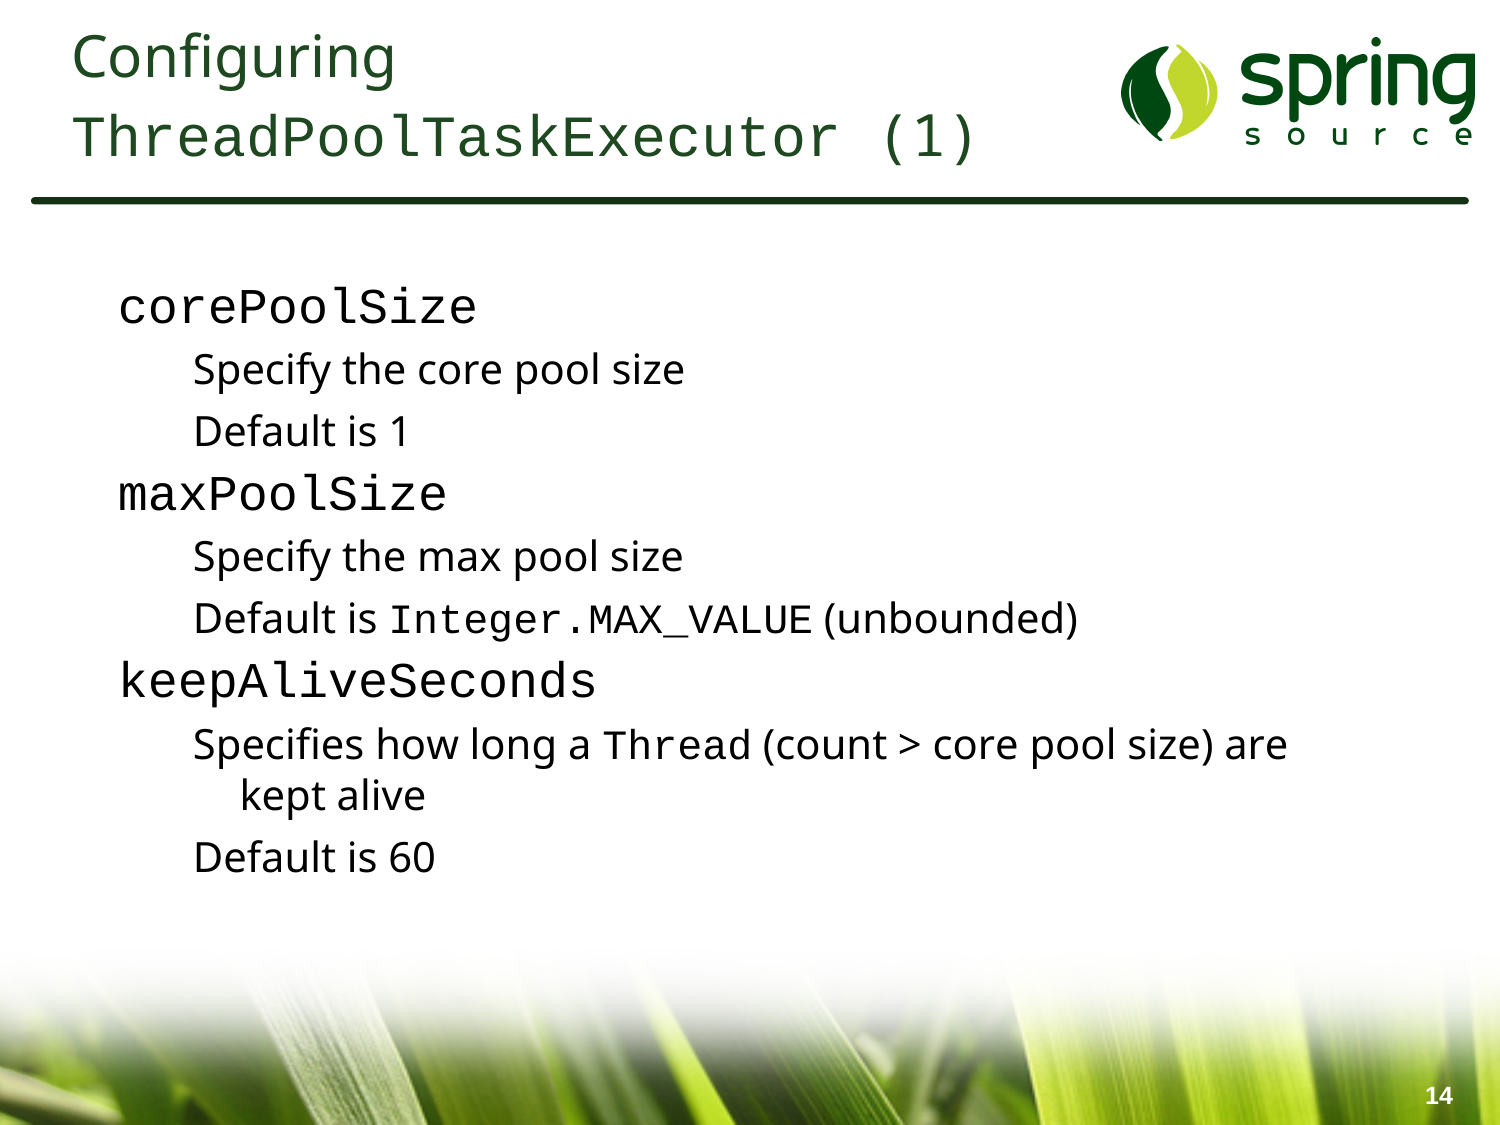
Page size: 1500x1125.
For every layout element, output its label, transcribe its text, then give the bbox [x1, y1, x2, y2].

picture [0, 944, 1500, 1125]
list corePoolSize Specify the core pool size Default is 1 maxPoolSize Specify the max pool size Default is Integer.MAX_VALUE (unbounded) keepAliveSeconds Specifies how long a Thread (count > core pool size) are kept alive Default is 60 [103, 275, 1394, 938]
picture [1121, 37, 1475, 145]
title Configuring ThreadPoolTaskExecutor (1) [56, 13, 1089, 176]
